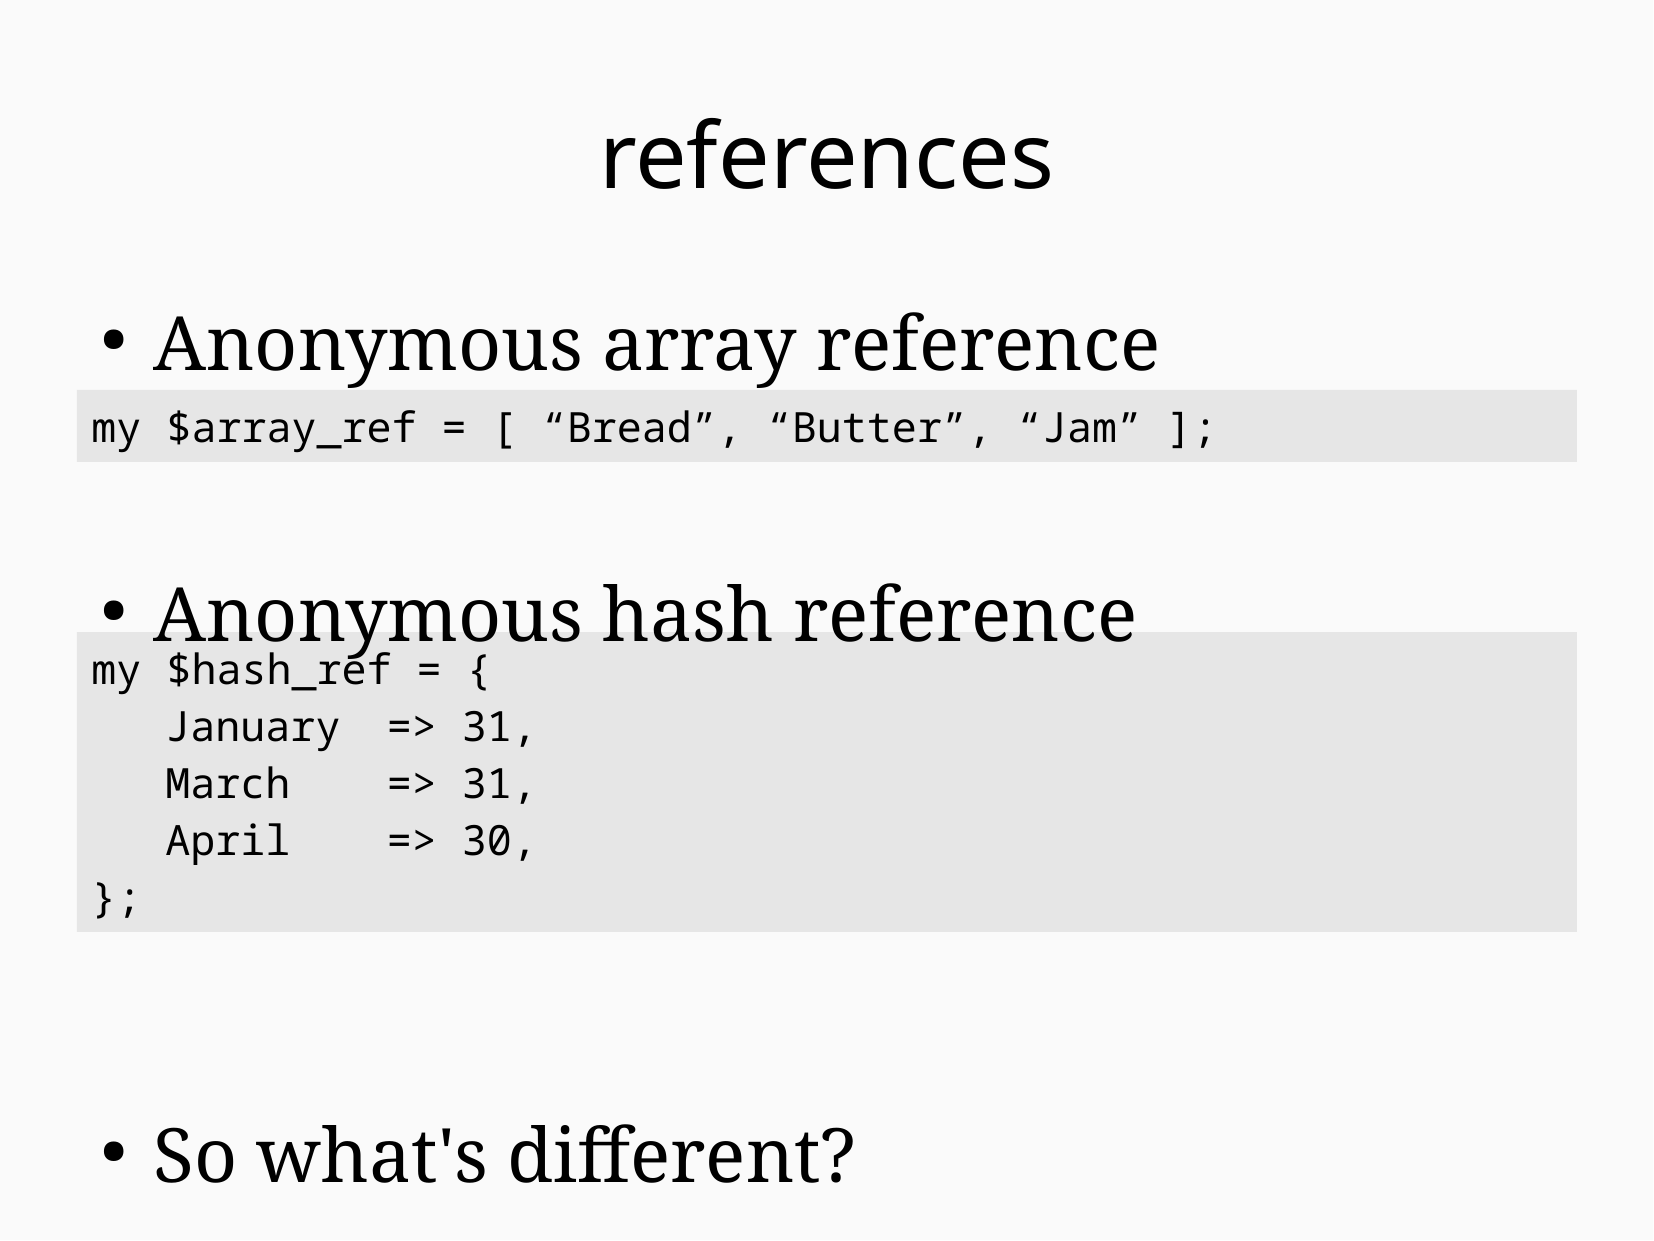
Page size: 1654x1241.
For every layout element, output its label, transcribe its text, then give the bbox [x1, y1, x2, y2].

text_box my $hash_ref = { January => 31, March => 31, April => 30, }; [76, 632, 82, 890]
title references [82, 49, 1571, 257]
text_box my $hash_ref = { January => 31, March => 31, April => 30, }; [1571, 632, 1577, 890]
list Anonymous array reference Anonymous hash reference So what's different? [82, 290, 1571, 1010]
